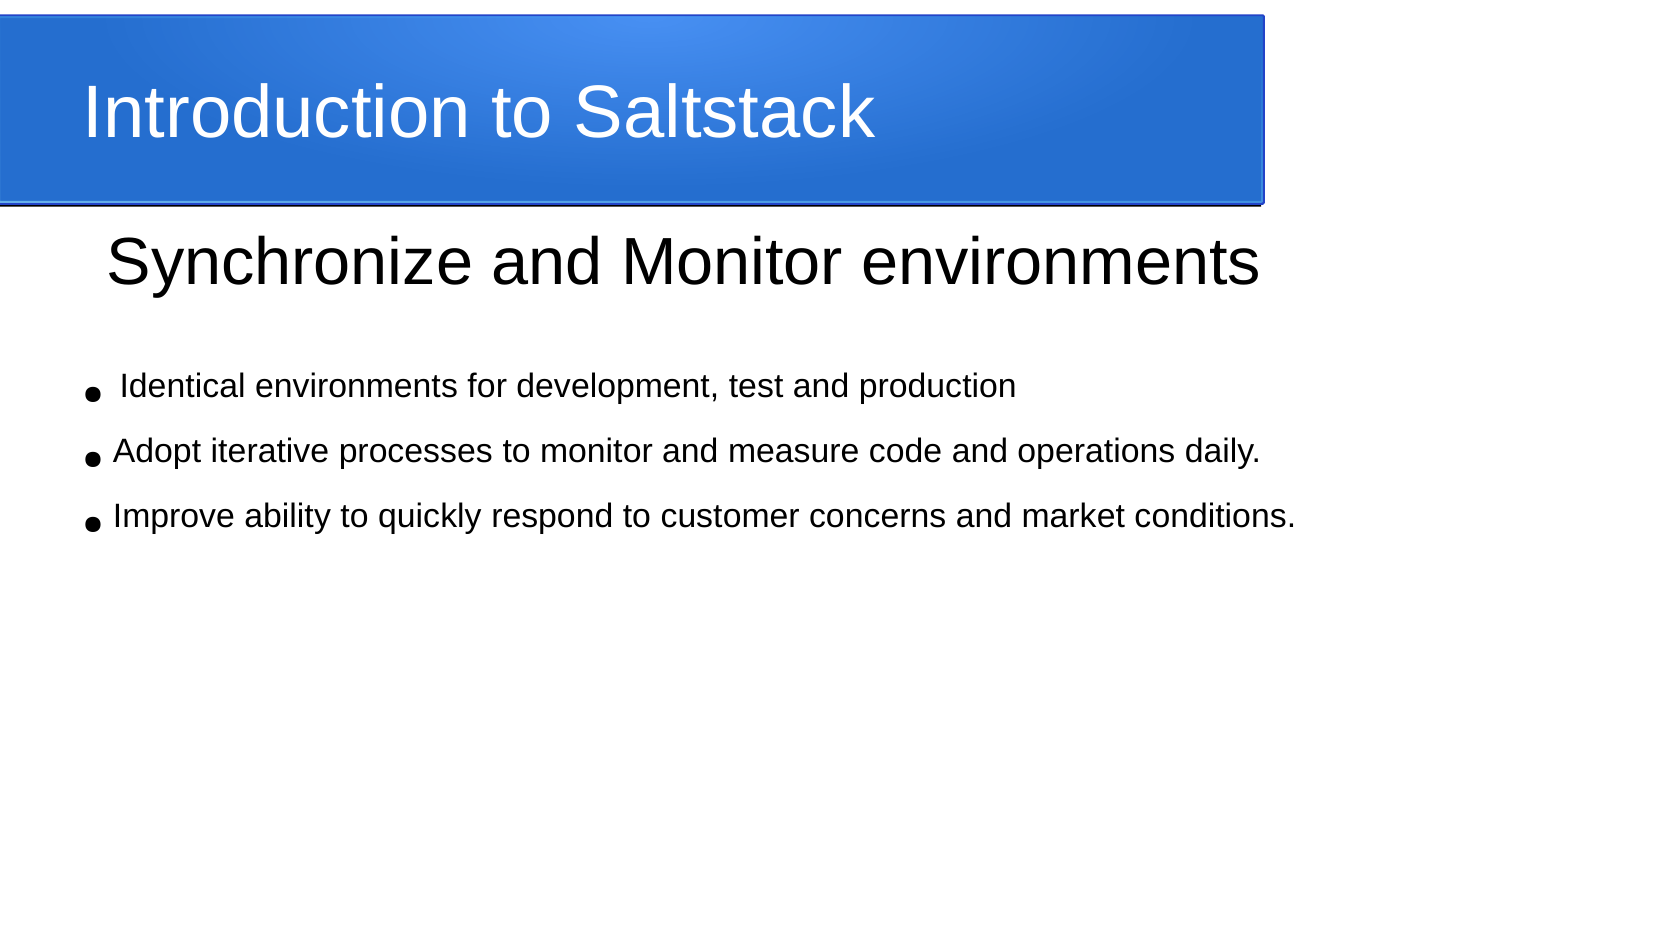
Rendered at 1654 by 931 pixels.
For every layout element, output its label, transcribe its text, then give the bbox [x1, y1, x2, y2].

subtitle Synchronize and Monitor environments Identical environments for development, test and production Adopt iterative processes to monitor and measure code and operations daily. Improve ability to quickly respond to customer concerns and market conditions. [82, 224, 1571, 764]
title Introduction to Saltstack [82, 35, 1235, 189]
